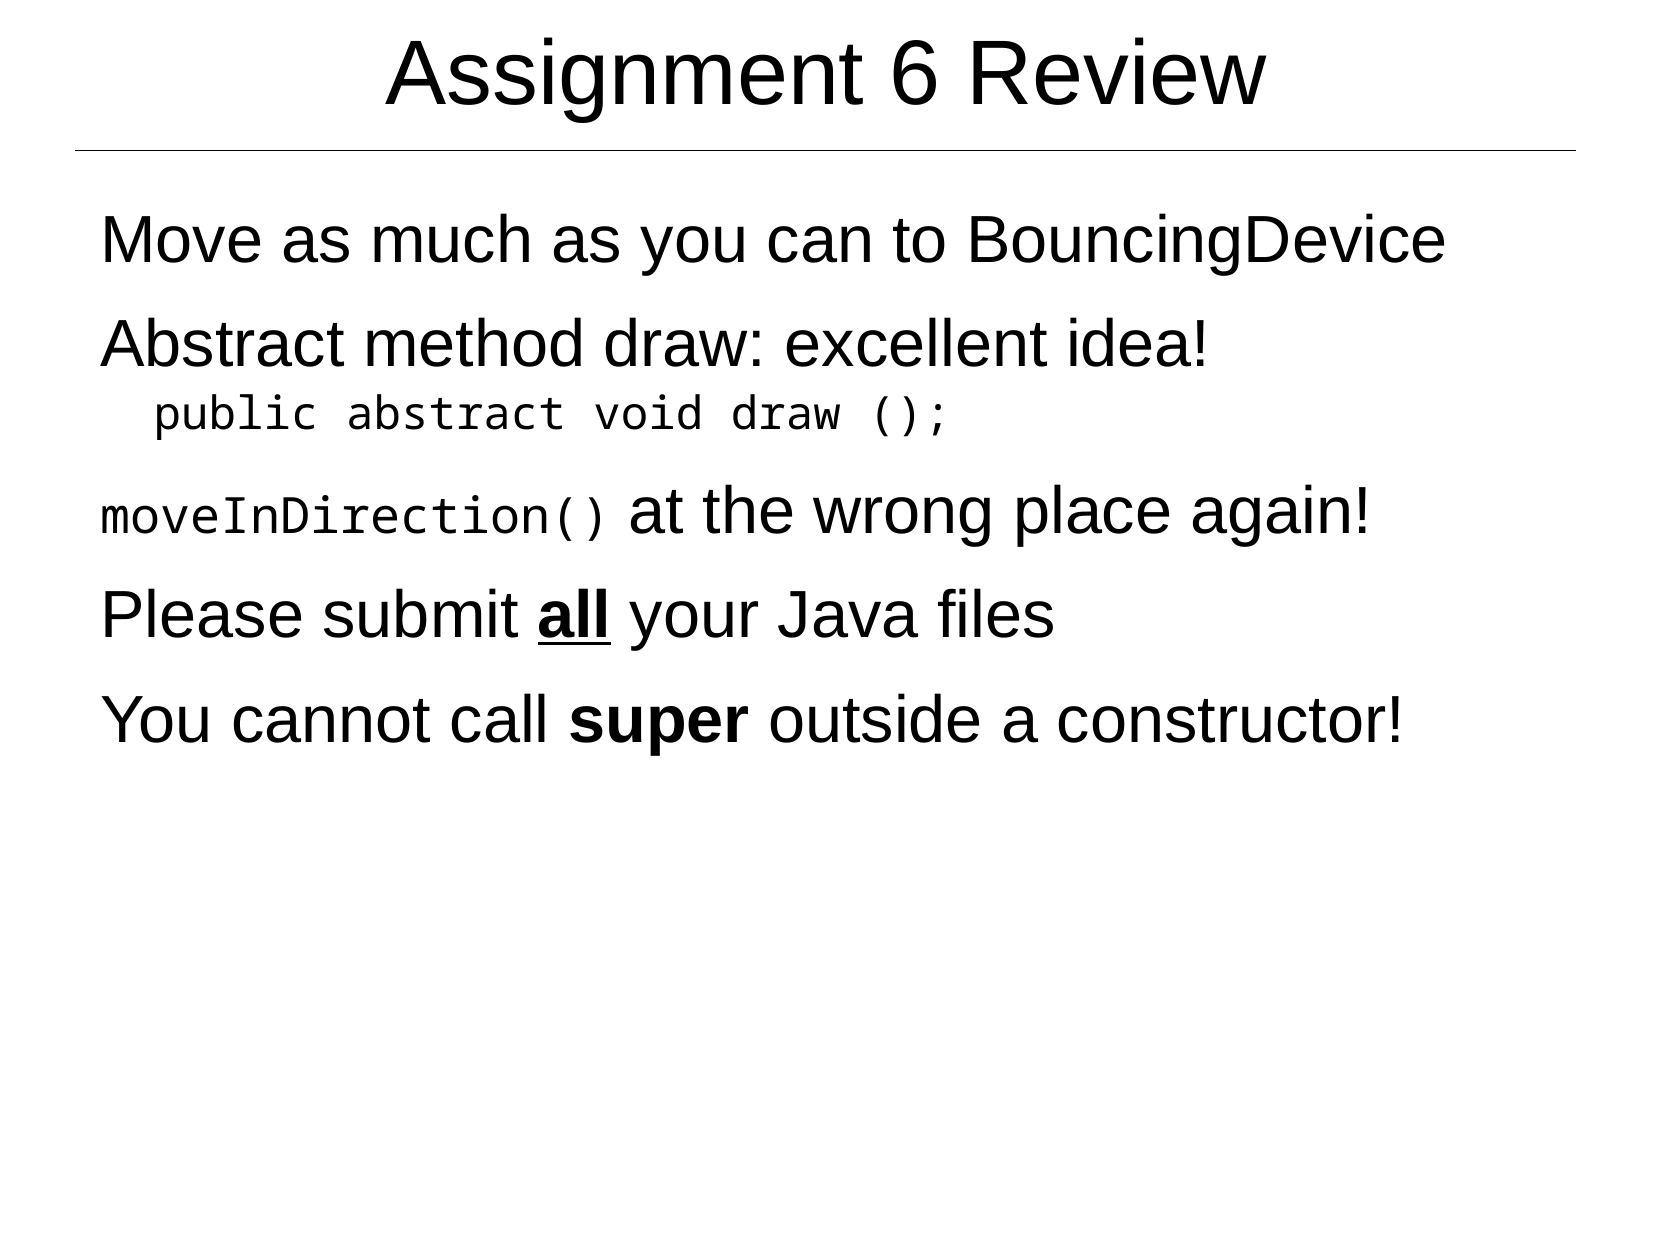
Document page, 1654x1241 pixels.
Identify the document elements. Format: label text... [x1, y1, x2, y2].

list Move as much as you can to BouncingDevice Abstract method draw: excellent idea! public abstract void draw (); moveInDirection() at the wrong place again! Please submit all your Java files You cannot call super outside a constructor! [82, 201, 1571, 1006]
title Assignment 6 Review [82, 3, 1571, 143]
